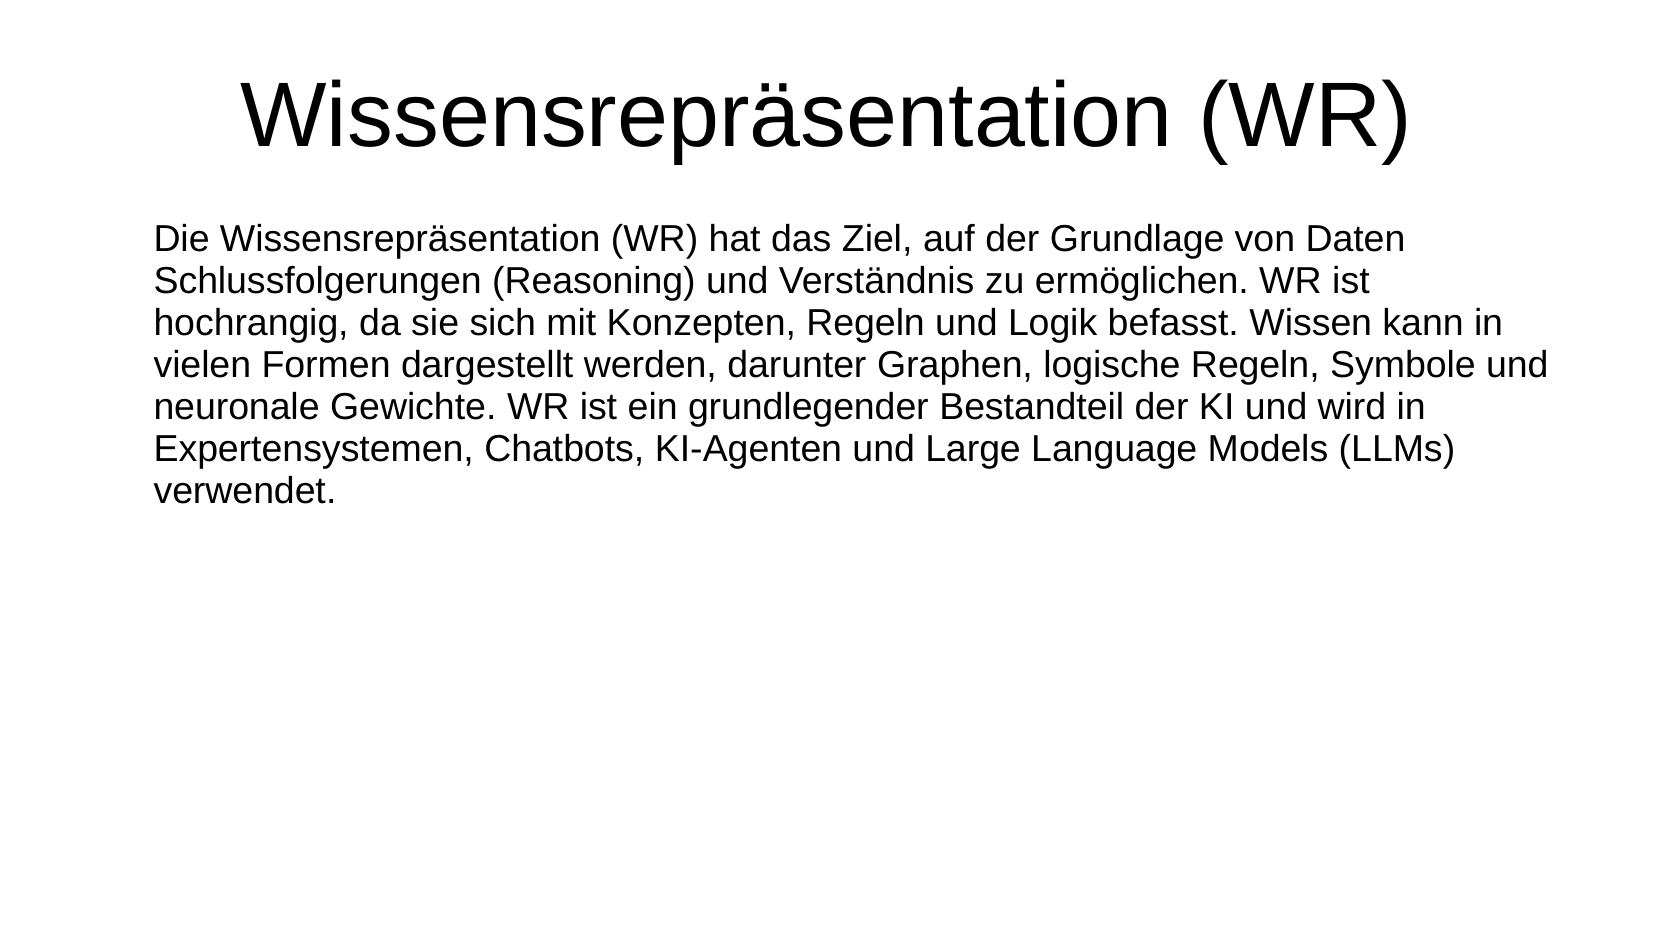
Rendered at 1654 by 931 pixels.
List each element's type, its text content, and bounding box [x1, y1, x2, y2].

title Wissensrepräsentation (WR) [82, 37, 1571, 193]
list Die Wissensrepräsentation (WR) hat das Ziel, auf der Grundlage von Daten Schlussfolgerungen (Reasoning) und Verständnis zu ermöglichen. WR ist hochrangig, da sie sich mit Konzepten, Regeln und Logik befasst. Wissen kann in vielen Formen dargestellt werden, darunter Graphen, logische Regeln, Symbole und neuronale Gewichte. WR ist ein grundlegender Bestandteil der KI und wird in Expertensystemen, Chatbots, KI-Agenten und Large Language Models (LLMs) verwendet. [82, 217, 1571, 758]
